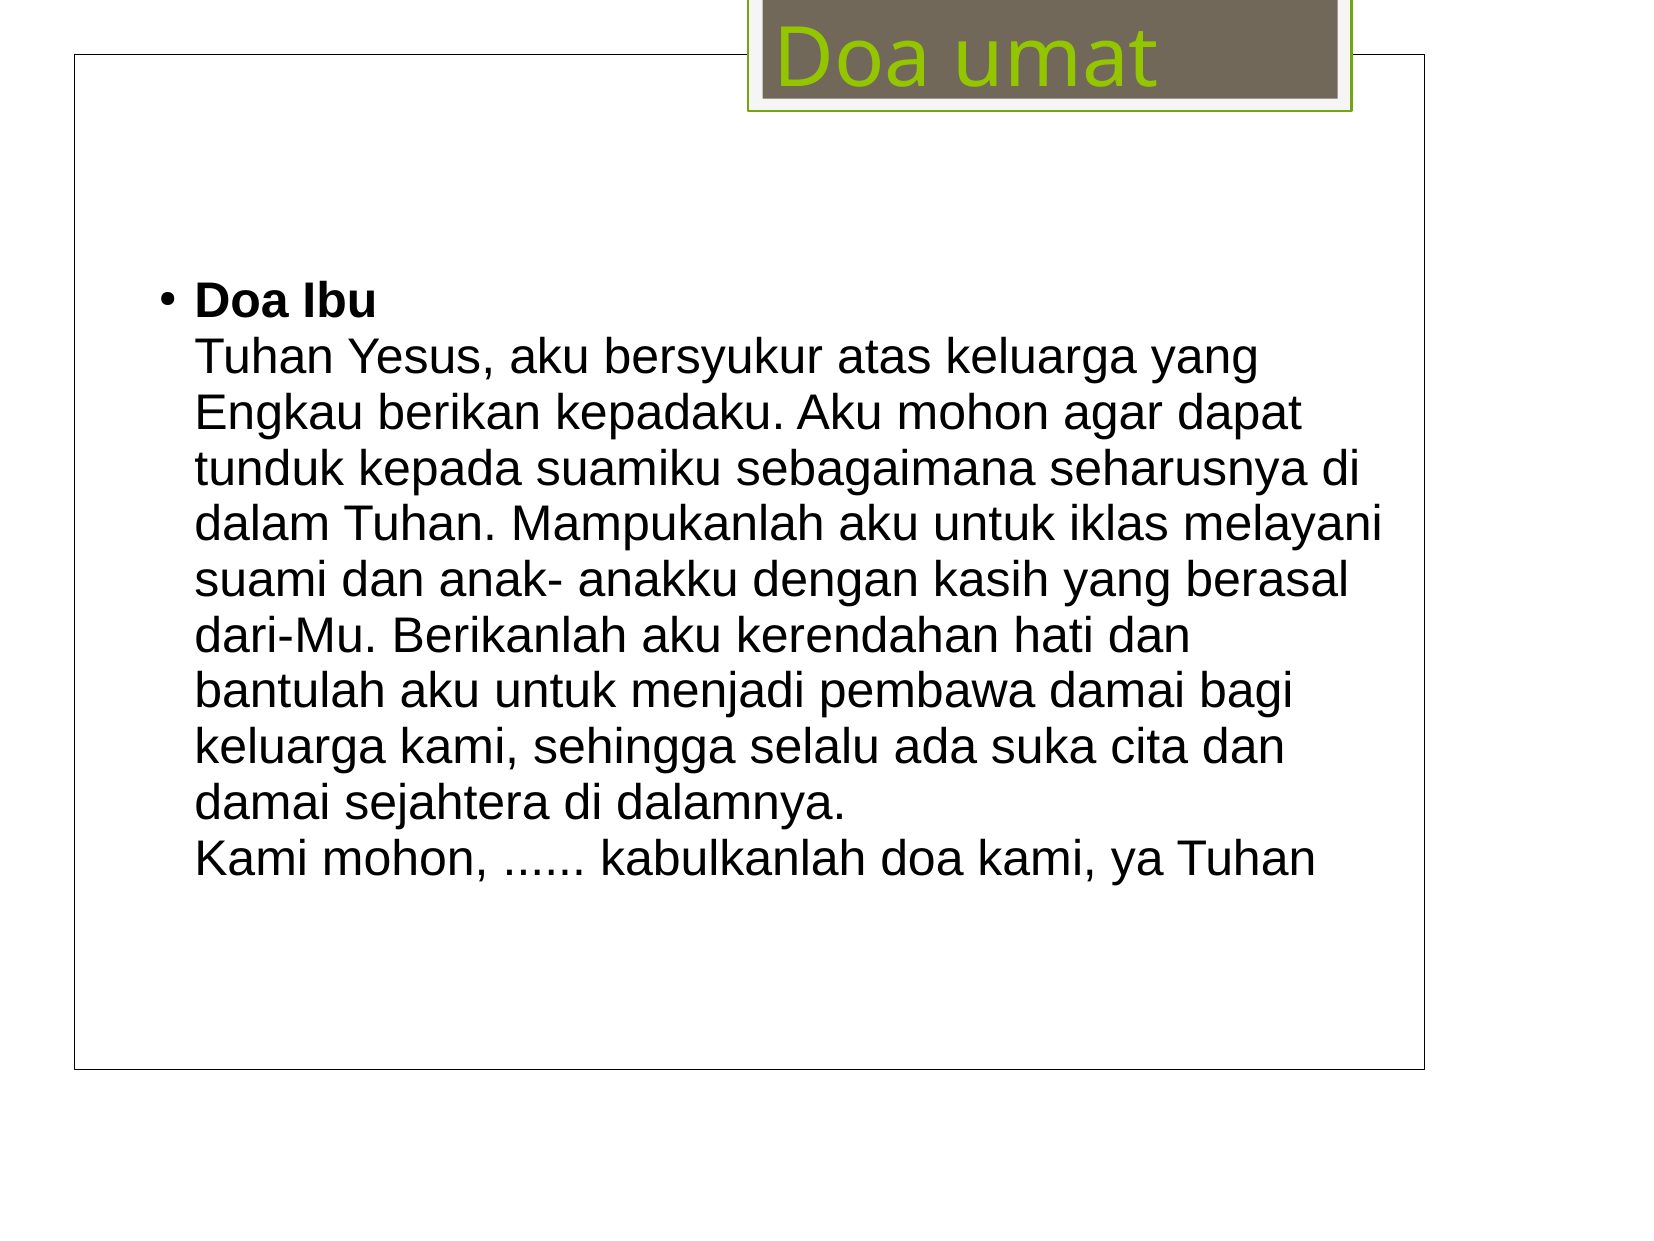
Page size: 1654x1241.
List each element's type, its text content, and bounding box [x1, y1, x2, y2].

title Doa umat [773, 0, 1353, 119]
text_box Doa Ibu Tuhan Yesus, aku bersyukur atas keluarga yang Engkau berikan kepadaku. Aku mohon agar dapat tunduk kepada suamiku sebagaimana seharusnya di dalam Tuhan. Mampukanlah aku untuk iklas melayani suami dan anak- anakku dengan kasih yang berasal dari-Mu. Berikanlah aku kerendahan hati dan bantulah aku untuk menjadi pembawa damai bagi keluarga kami, sehingga selalu ada suka cita dan damai sejahtera di dalamnya. Kami mohon, ...... kabulkanlah doa kami, ya Tuhan [159, 119, 1394, 1040]
